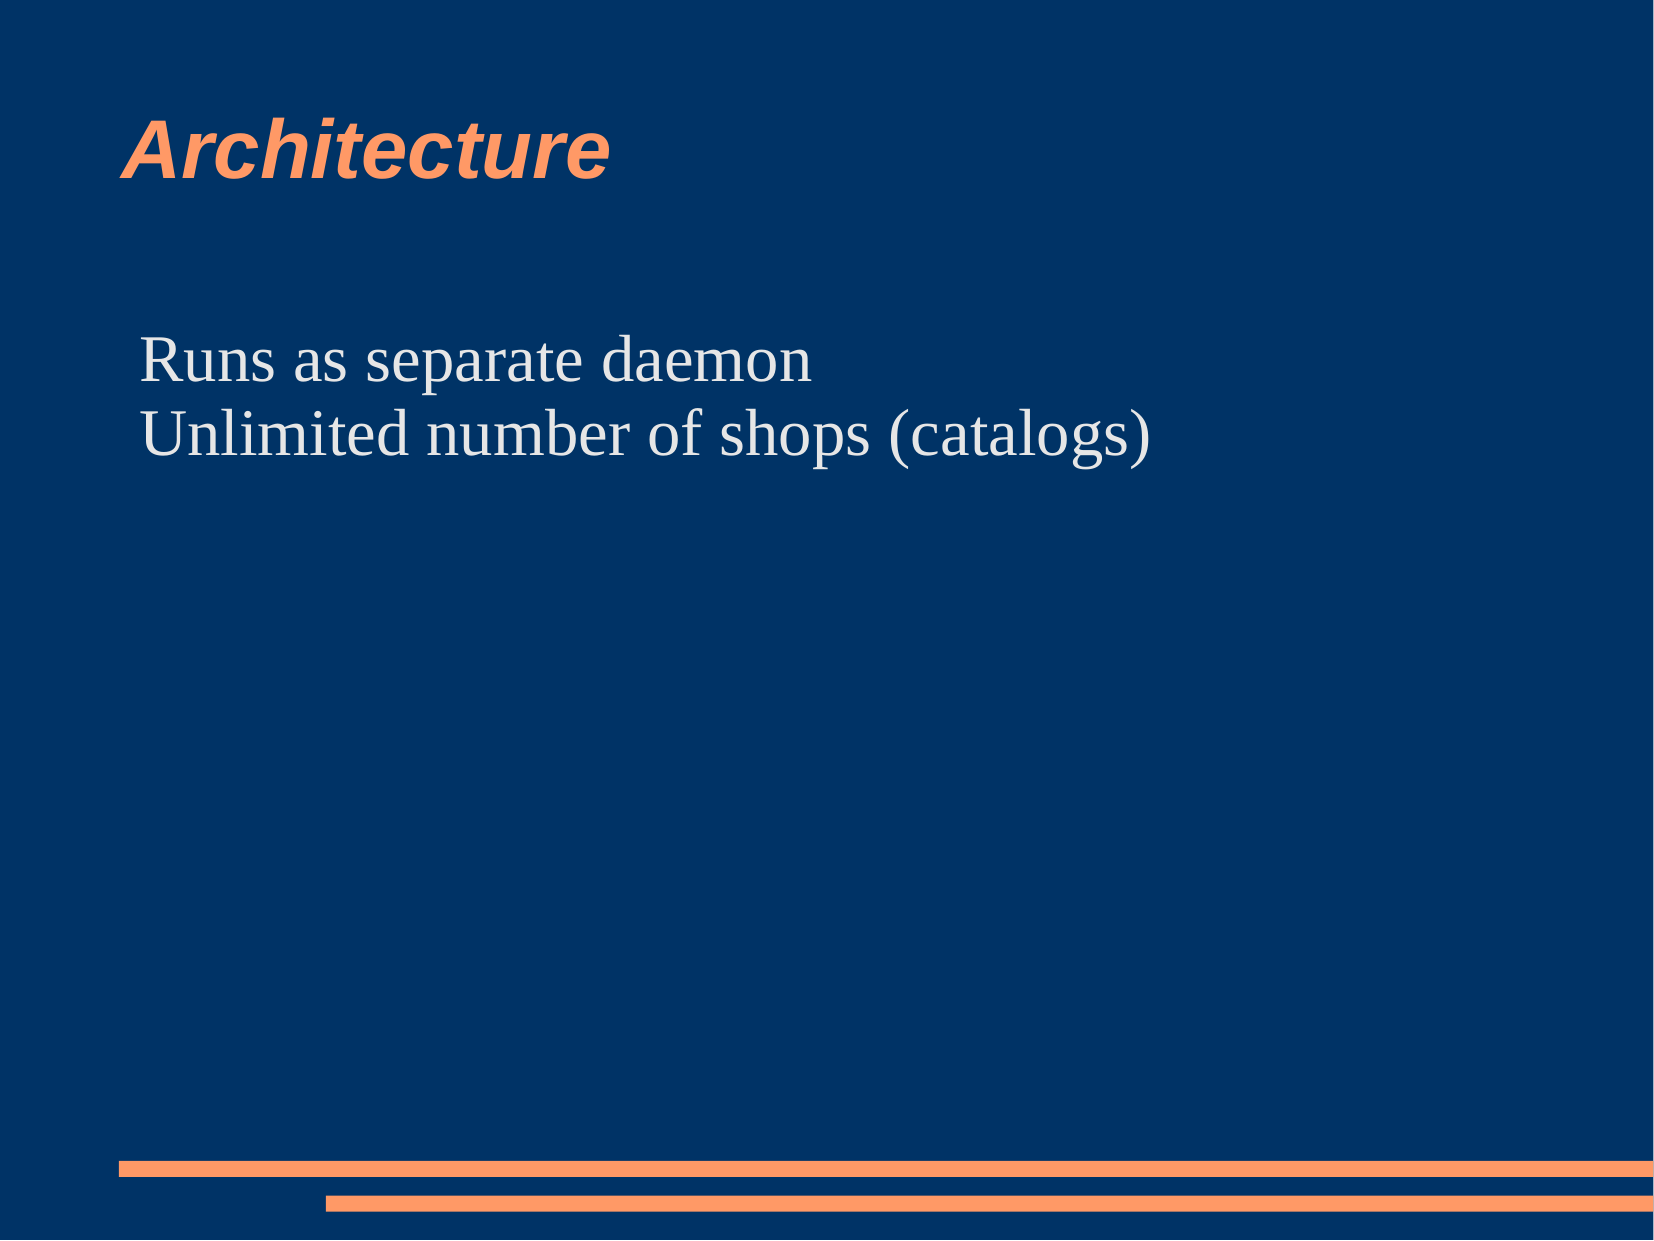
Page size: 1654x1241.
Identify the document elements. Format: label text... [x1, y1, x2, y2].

title Architecture [121, 53, 1534, 247]
list Runs as separate daemon Unlimited number of shops (catalogs) [121, 322, 1561, 1118]
